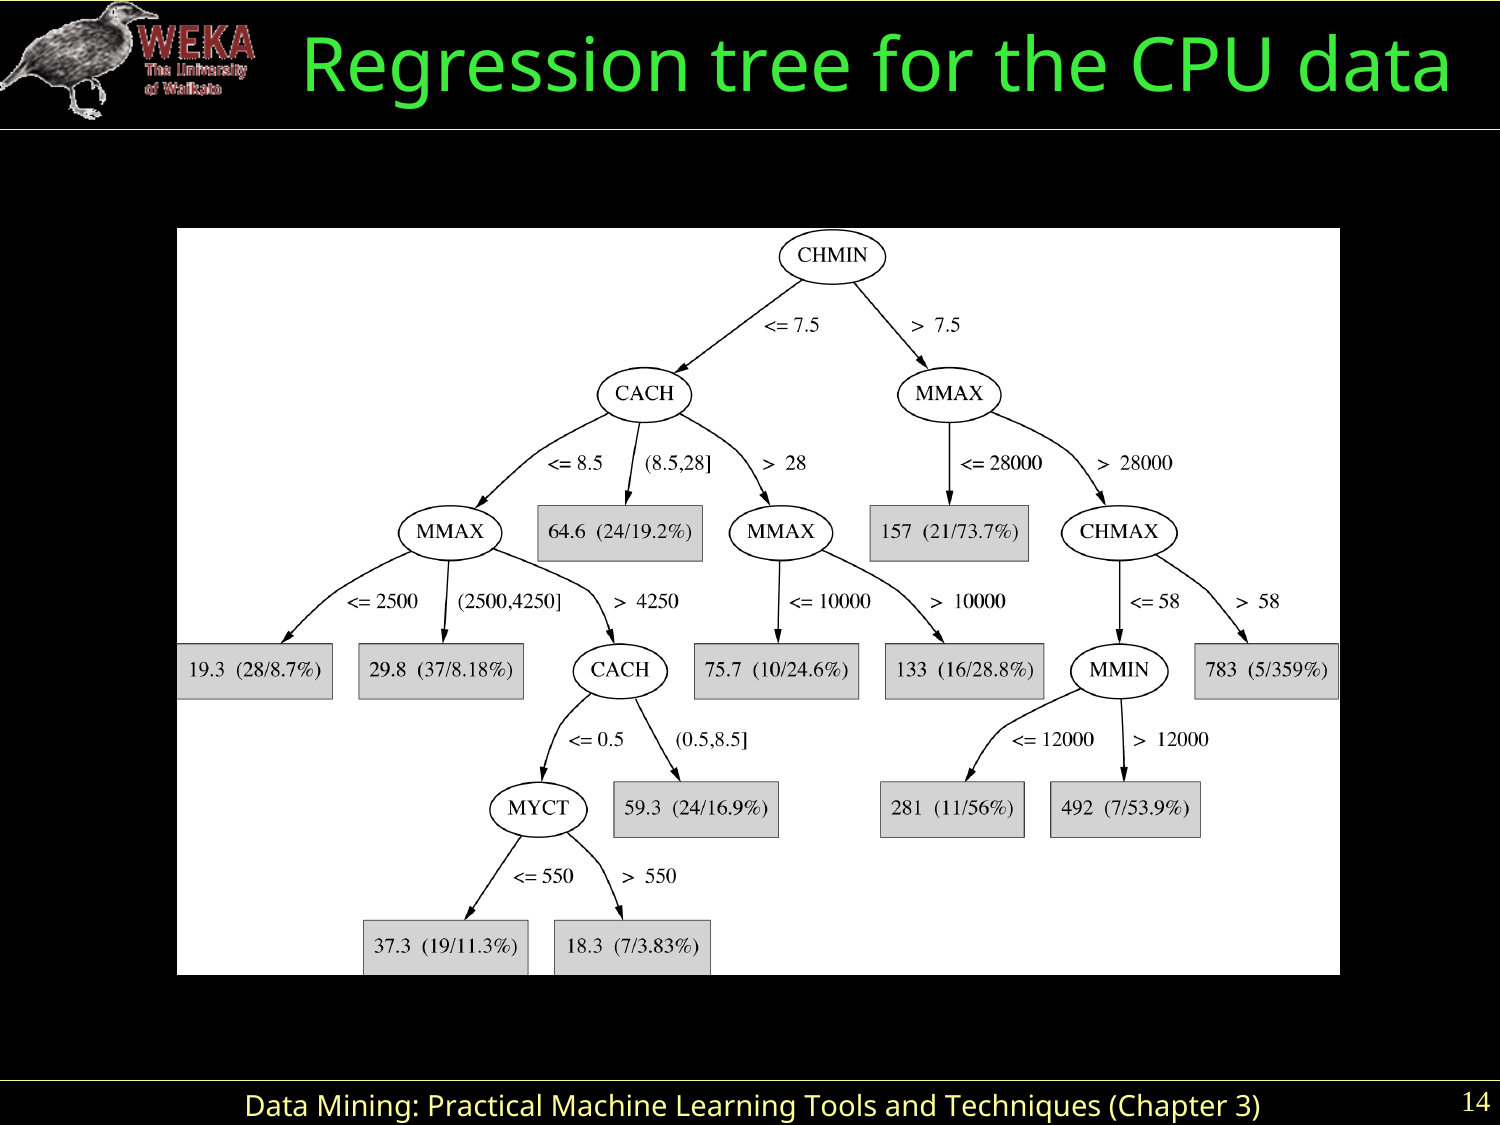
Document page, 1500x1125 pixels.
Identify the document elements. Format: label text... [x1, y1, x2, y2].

picture [177, 228, 1340, 975]
picture [0, 1, 177, 129]
title Regression tree for the CPU data [177, 0, 1500, 154]
